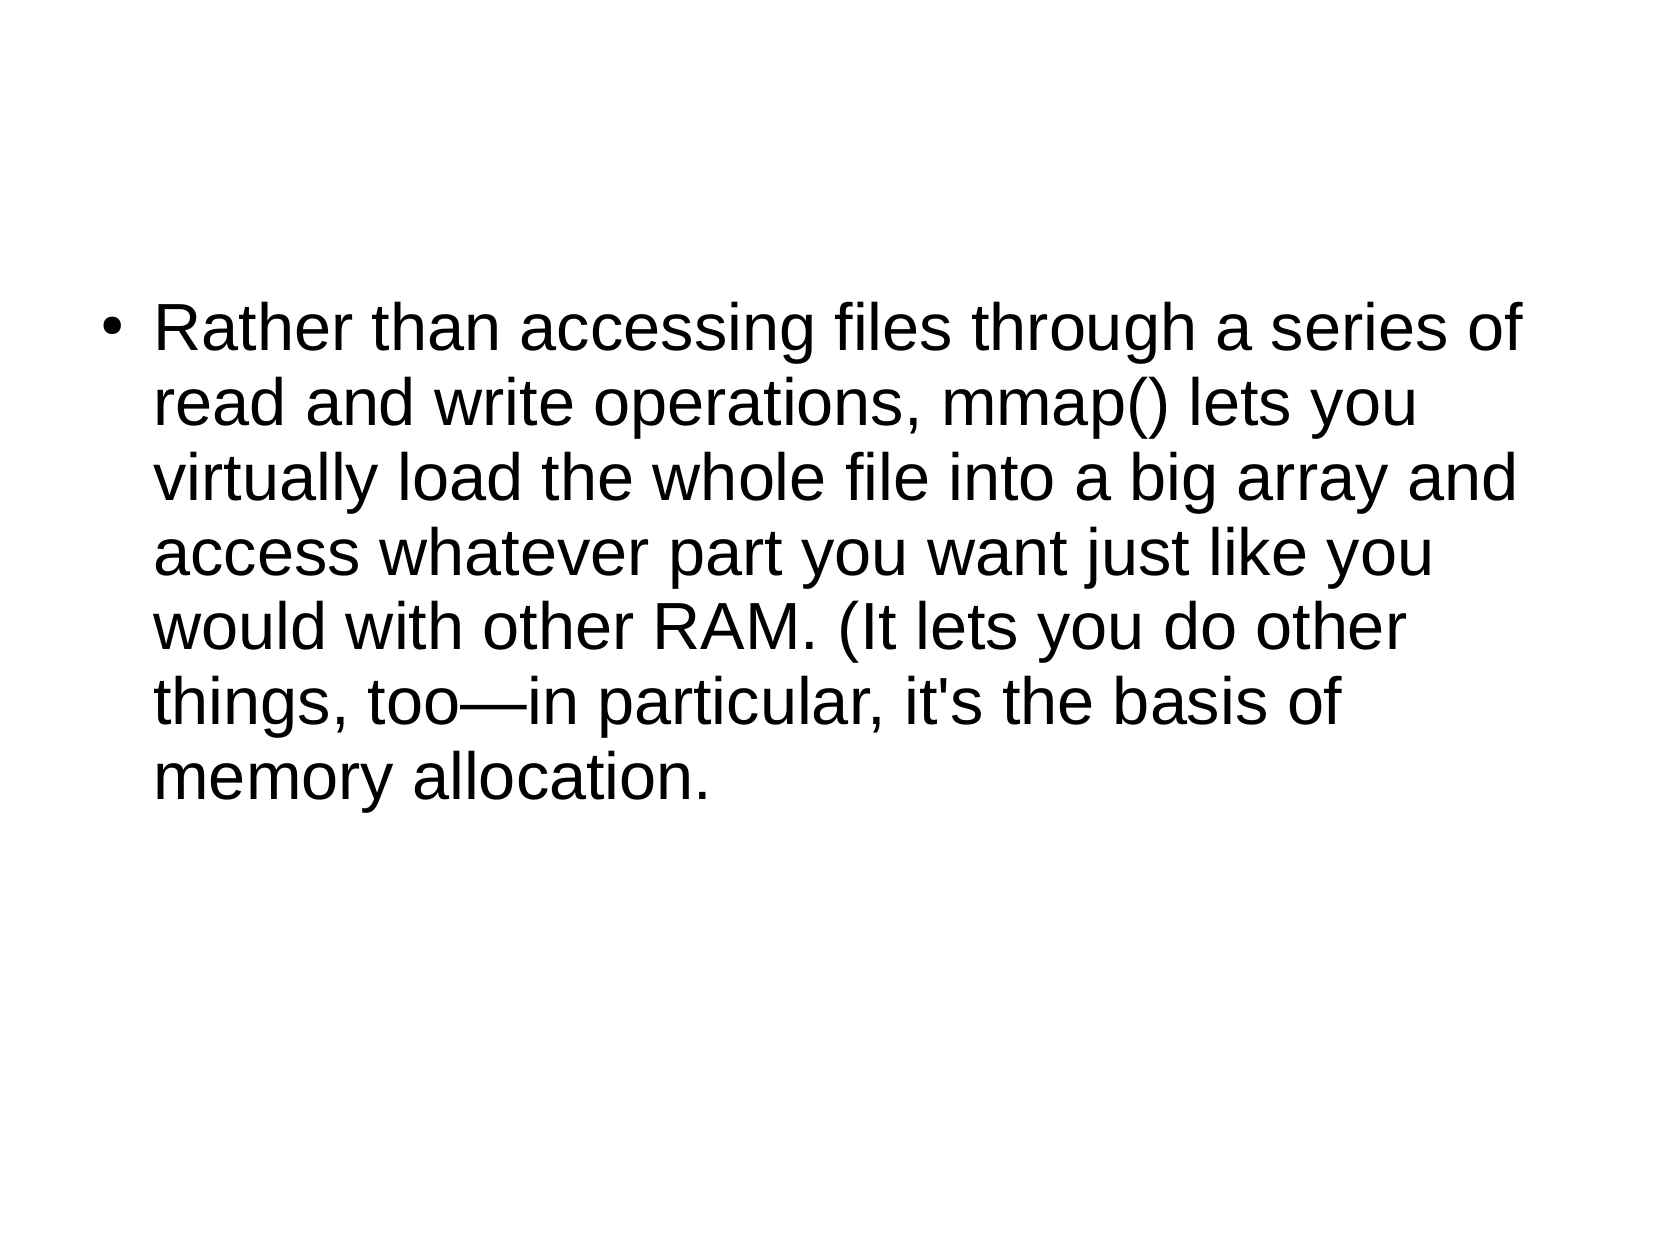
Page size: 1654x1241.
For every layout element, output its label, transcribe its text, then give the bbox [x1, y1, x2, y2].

list Rather than accessing files through a series of read and write operations, mmap() lets you virtually load the whole file into a big array and access whatever part you want just like you would with other RAM. (It lets you do other things, too—in particular, it's the basis of memory allocation. [82, 290, 1538, 1010]
